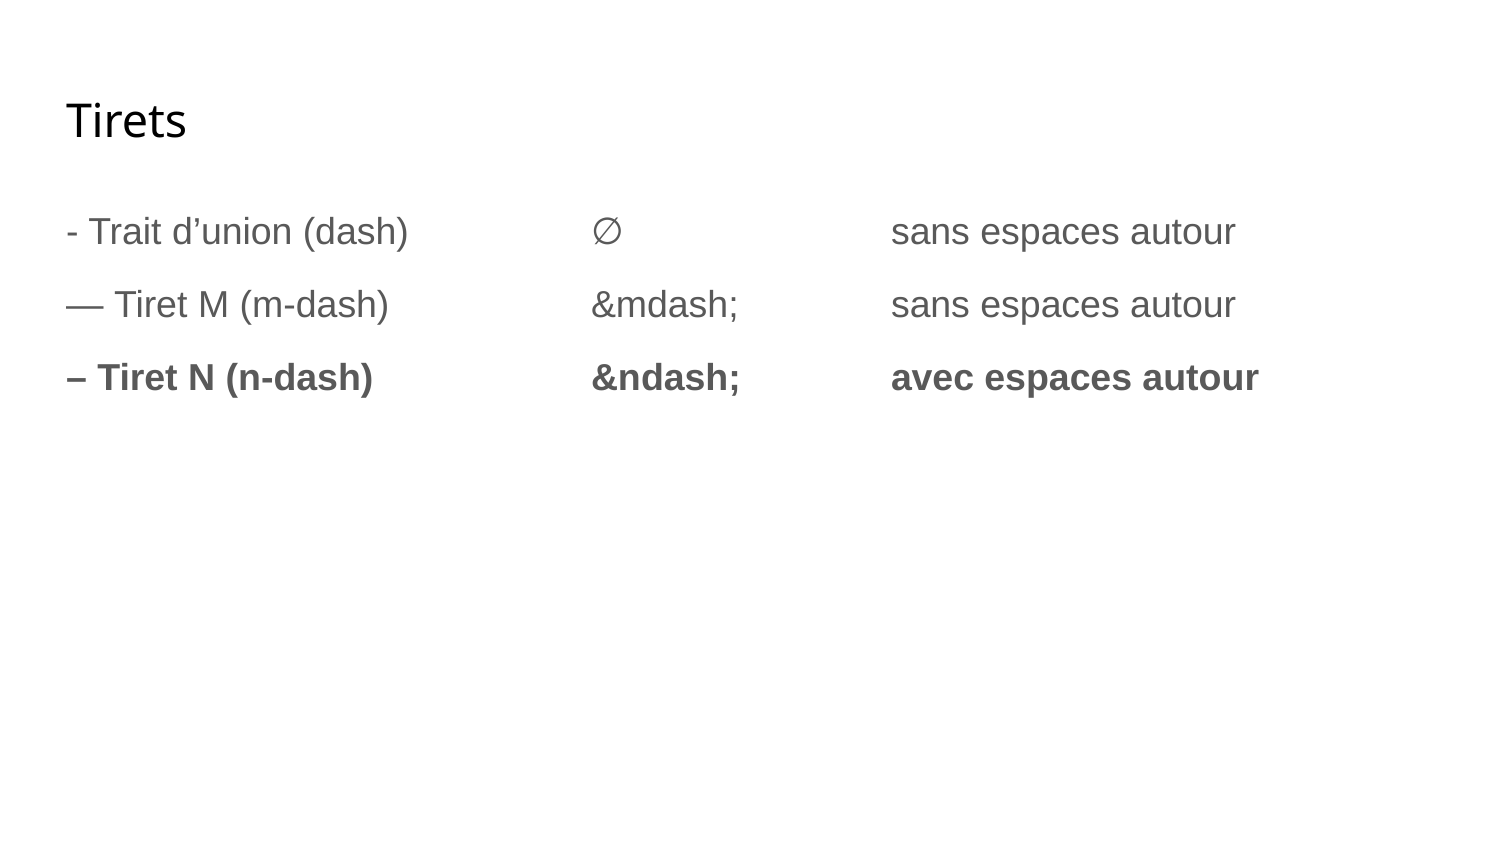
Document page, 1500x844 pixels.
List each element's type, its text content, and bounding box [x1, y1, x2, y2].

title Tirets [51, 72, 1449, 167]
list - Trait d’union (dash) ∅ sans espaces autour — Tiret M (m-dash) &mdash; sans espaces autour – Tiret N (n-dash) &ndash; avec espaces autour [51, 189, 1449, 750]
